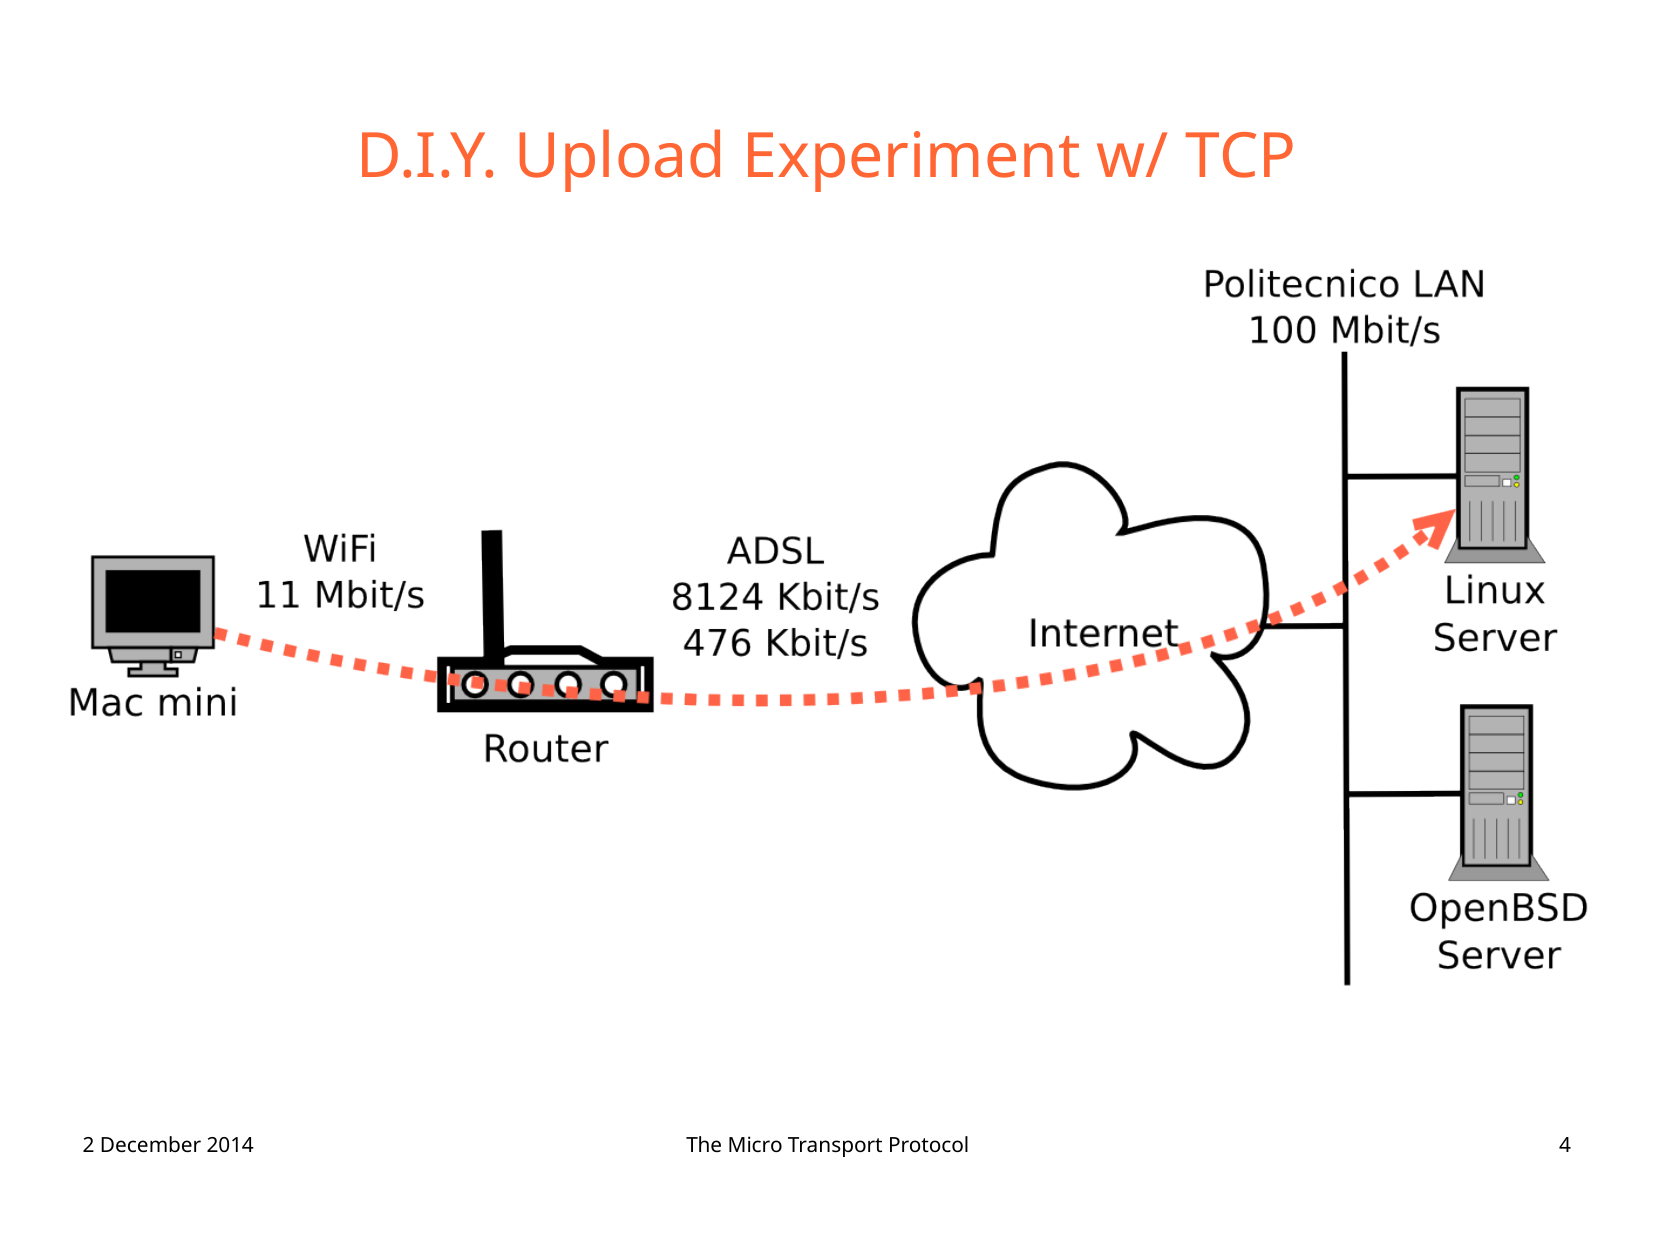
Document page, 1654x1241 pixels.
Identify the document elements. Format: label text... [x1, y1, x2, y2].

picture [61, 238, 1597, 1007]
title D.I.Y. Upload Experiment w/ TCP [82, 49, 1571, 238]
